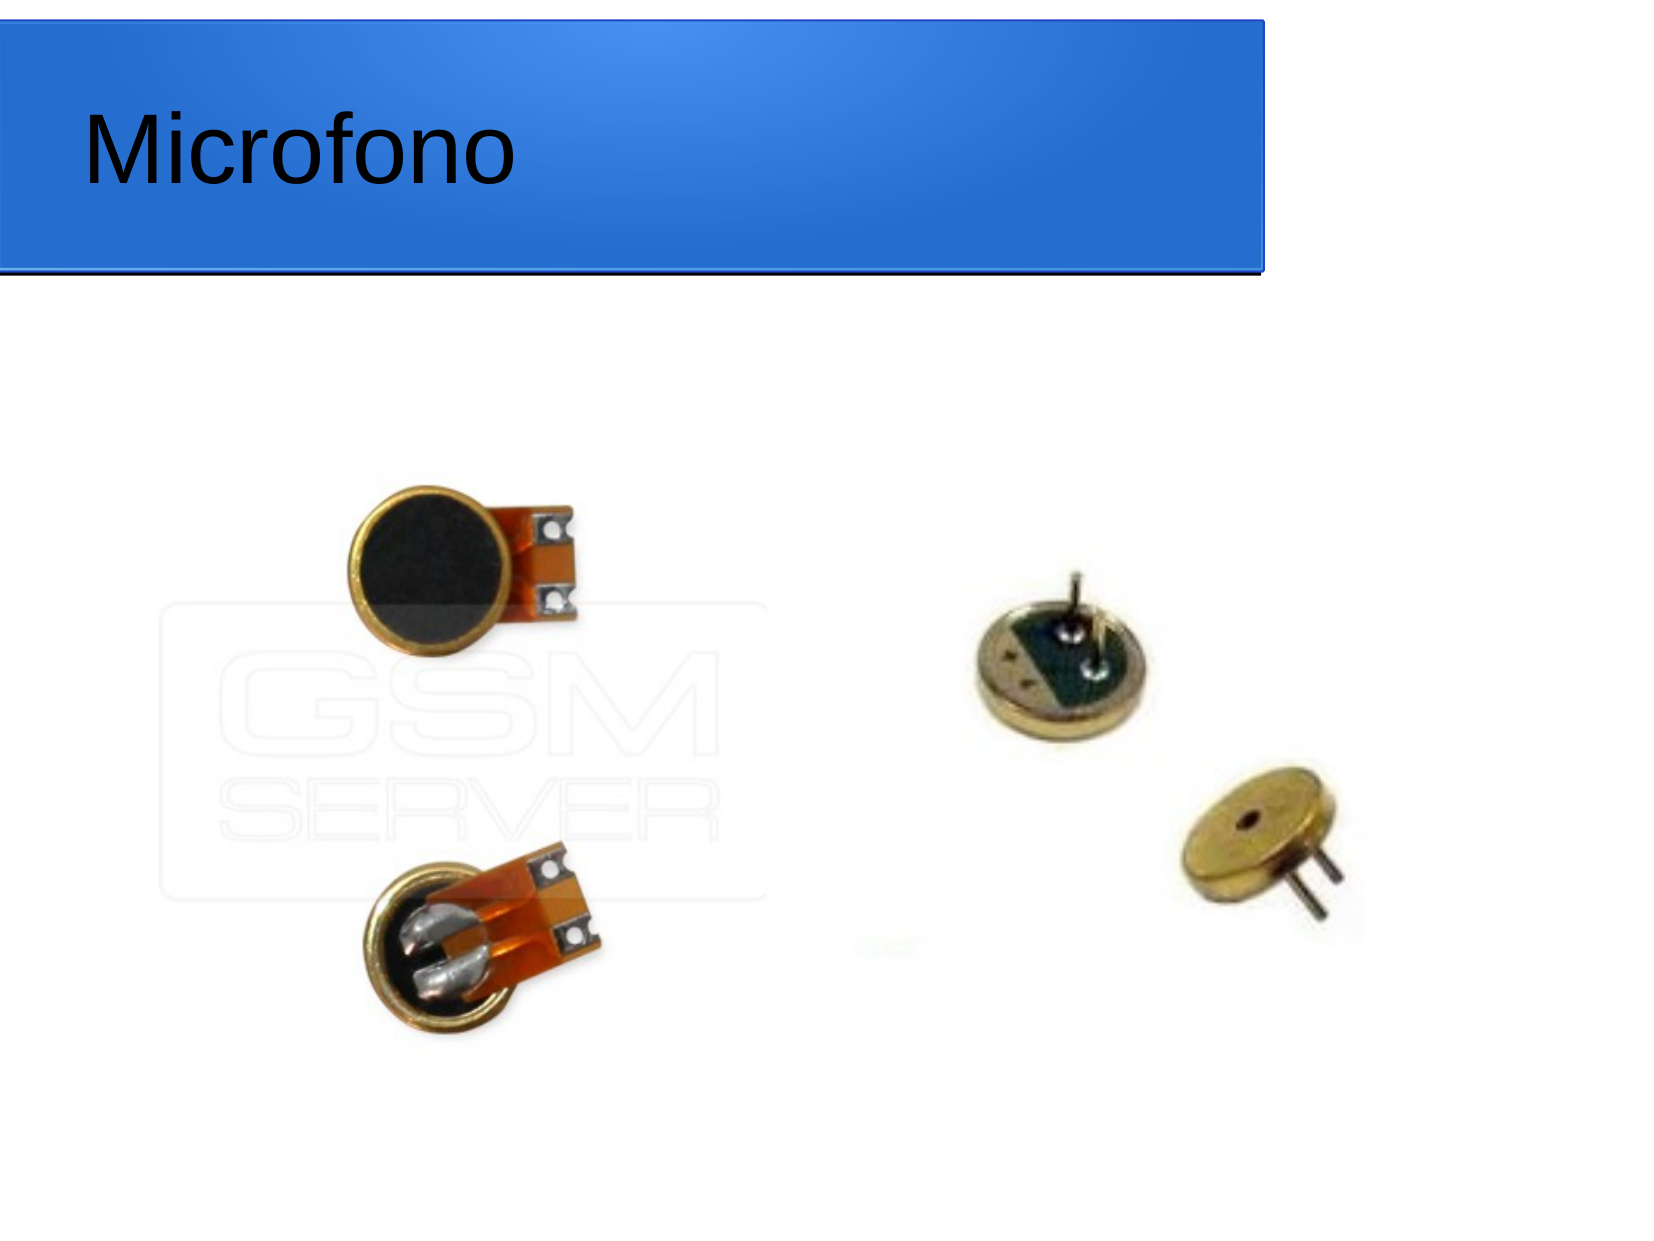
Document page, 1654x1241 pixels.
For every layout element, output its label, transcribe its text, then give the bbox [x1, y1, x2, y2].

title Microfono [82, 47, 1235, 252]
picture [35, 283, 1595, 1205]
